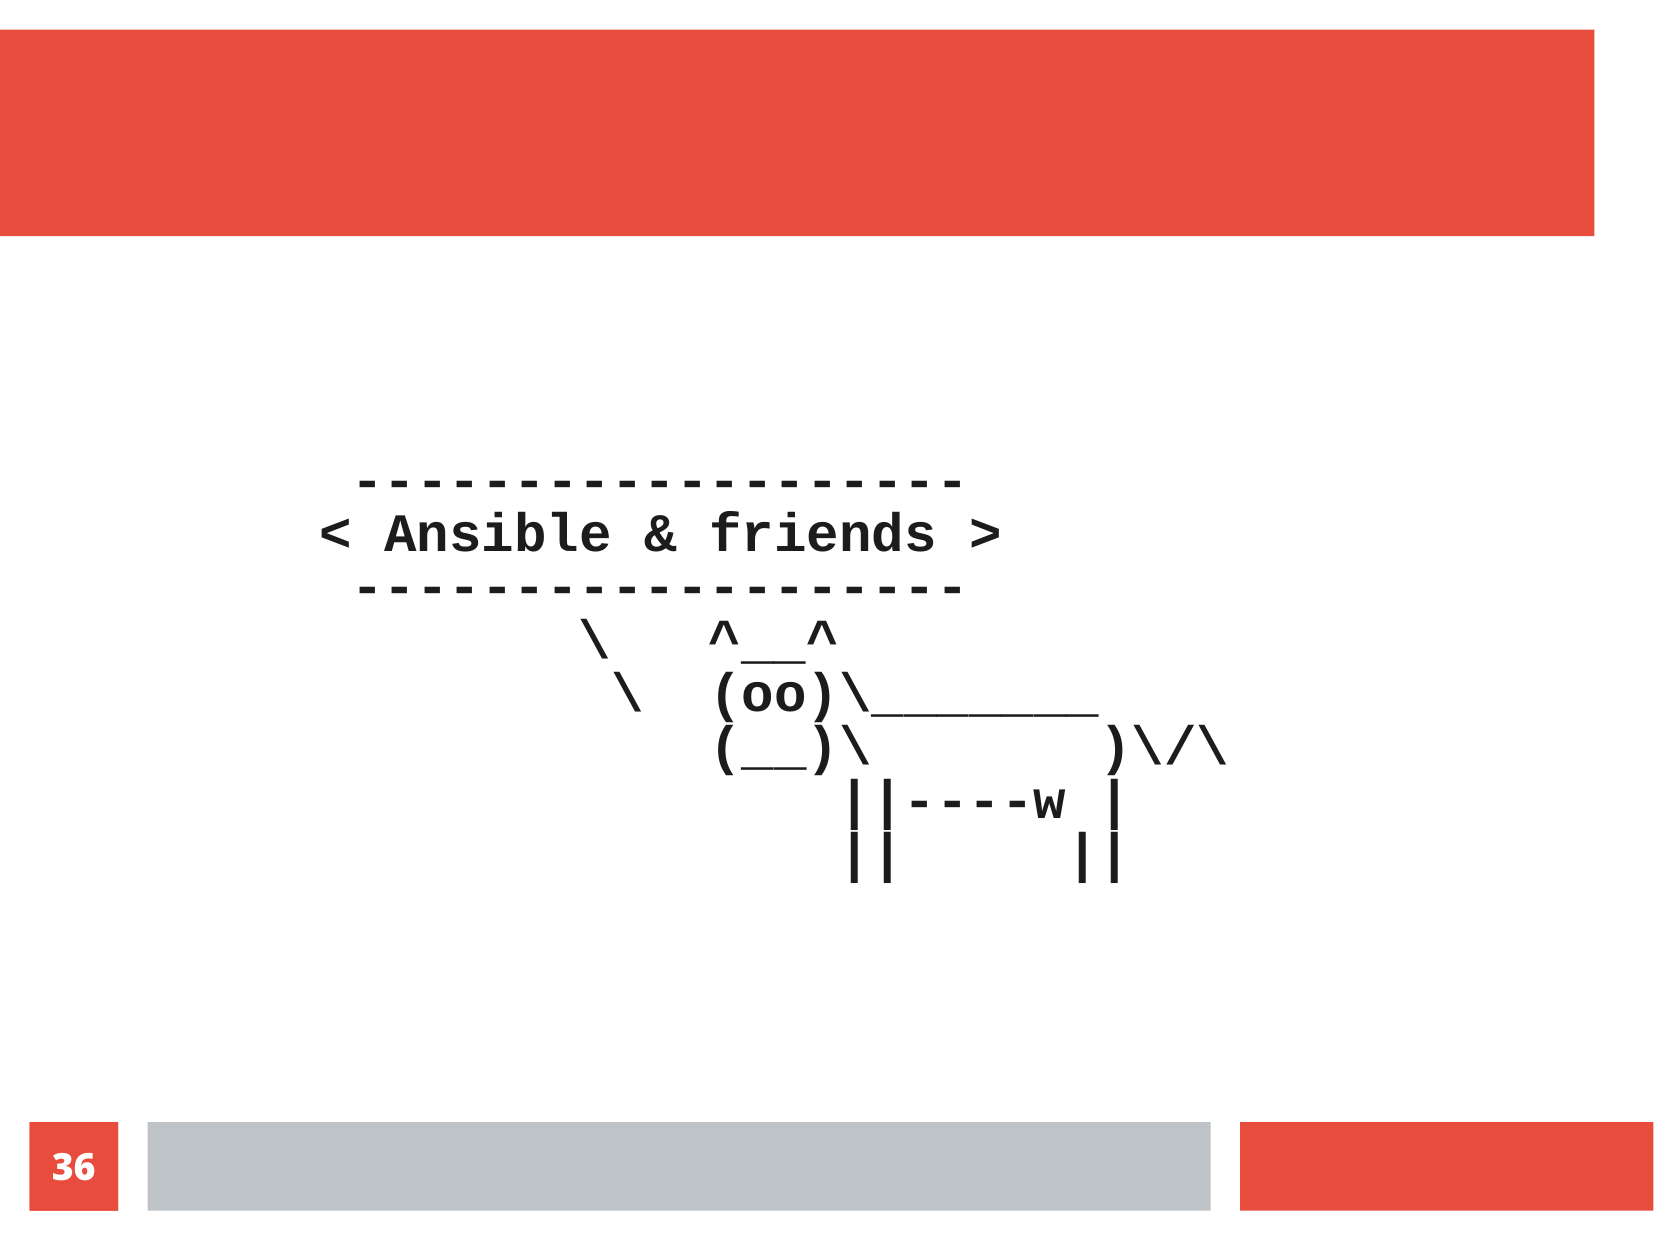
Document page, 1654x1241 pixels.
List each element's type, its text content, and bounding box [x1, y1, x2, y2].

list ------------------- < Ansible & friends > ------------------- \ ^__^ \ (oo)\_______ (__)\ )\/\ ||----w | || || [59, 324, 1565, 1093]
